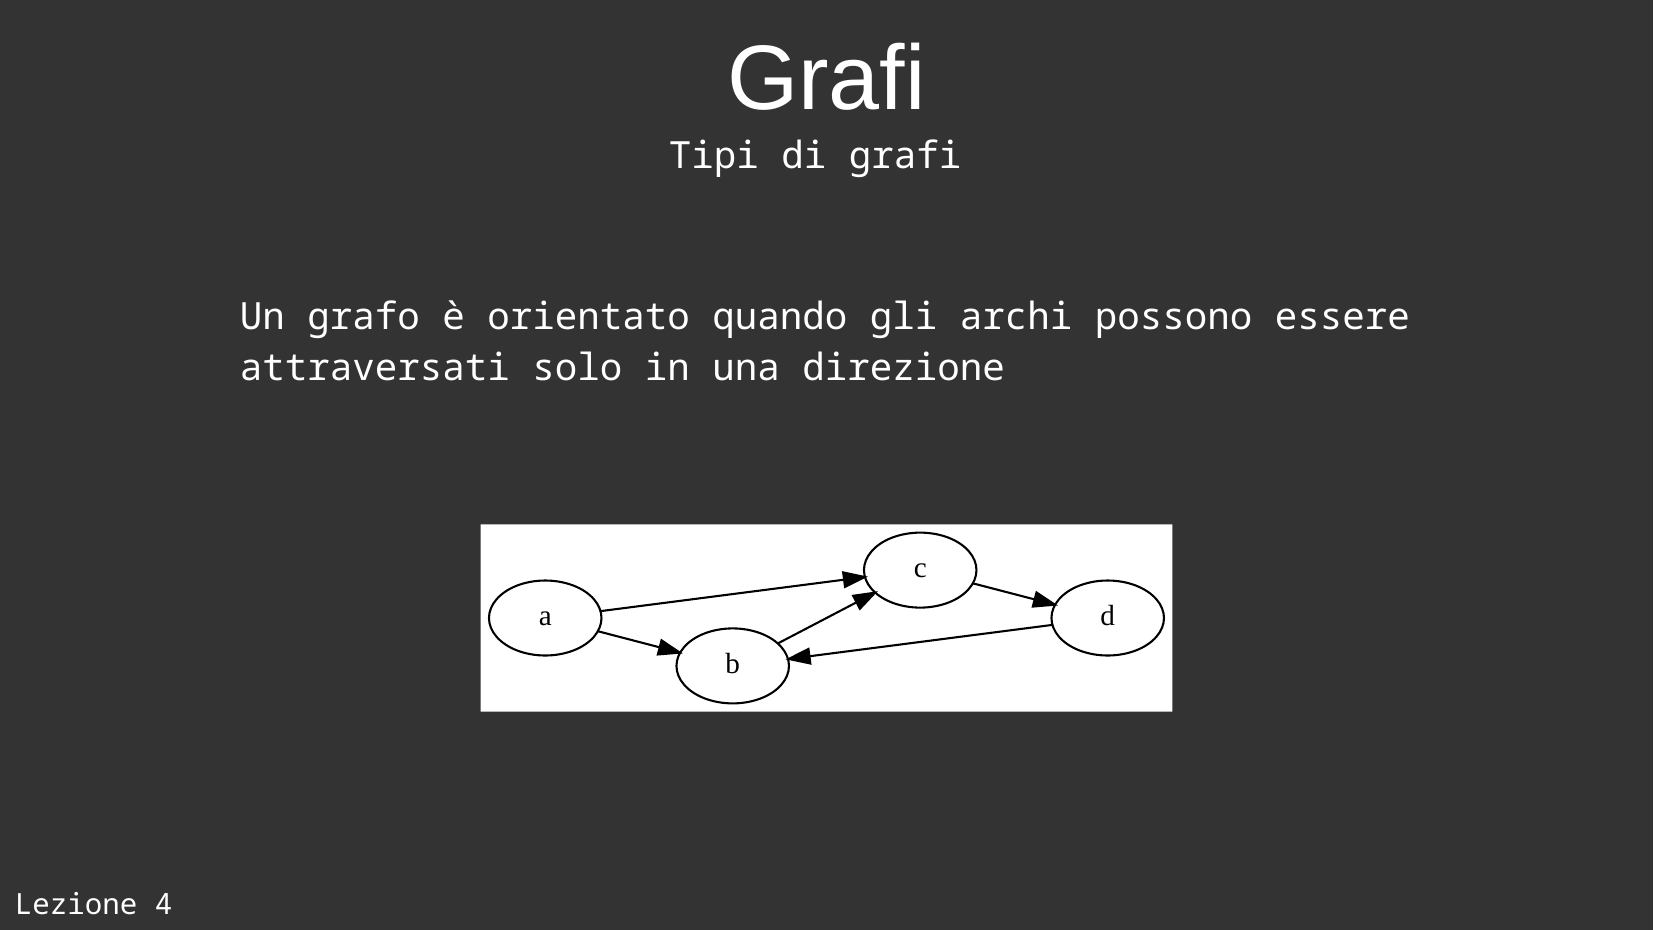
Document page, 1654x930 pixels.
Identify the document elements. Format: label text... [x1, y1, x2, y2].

picture [479, 523, 1174, 713]
text_box Tipi di grafi [654, 121, 999, 188]
title Grafi [82, 0, 1571, 156]
text_box Lezione 4 [0, 875, 188, 930]
text_box Un grafo è orientato quando gli archi possono essere attraversati solo in una direzione [225, 282, 1426, 450]
